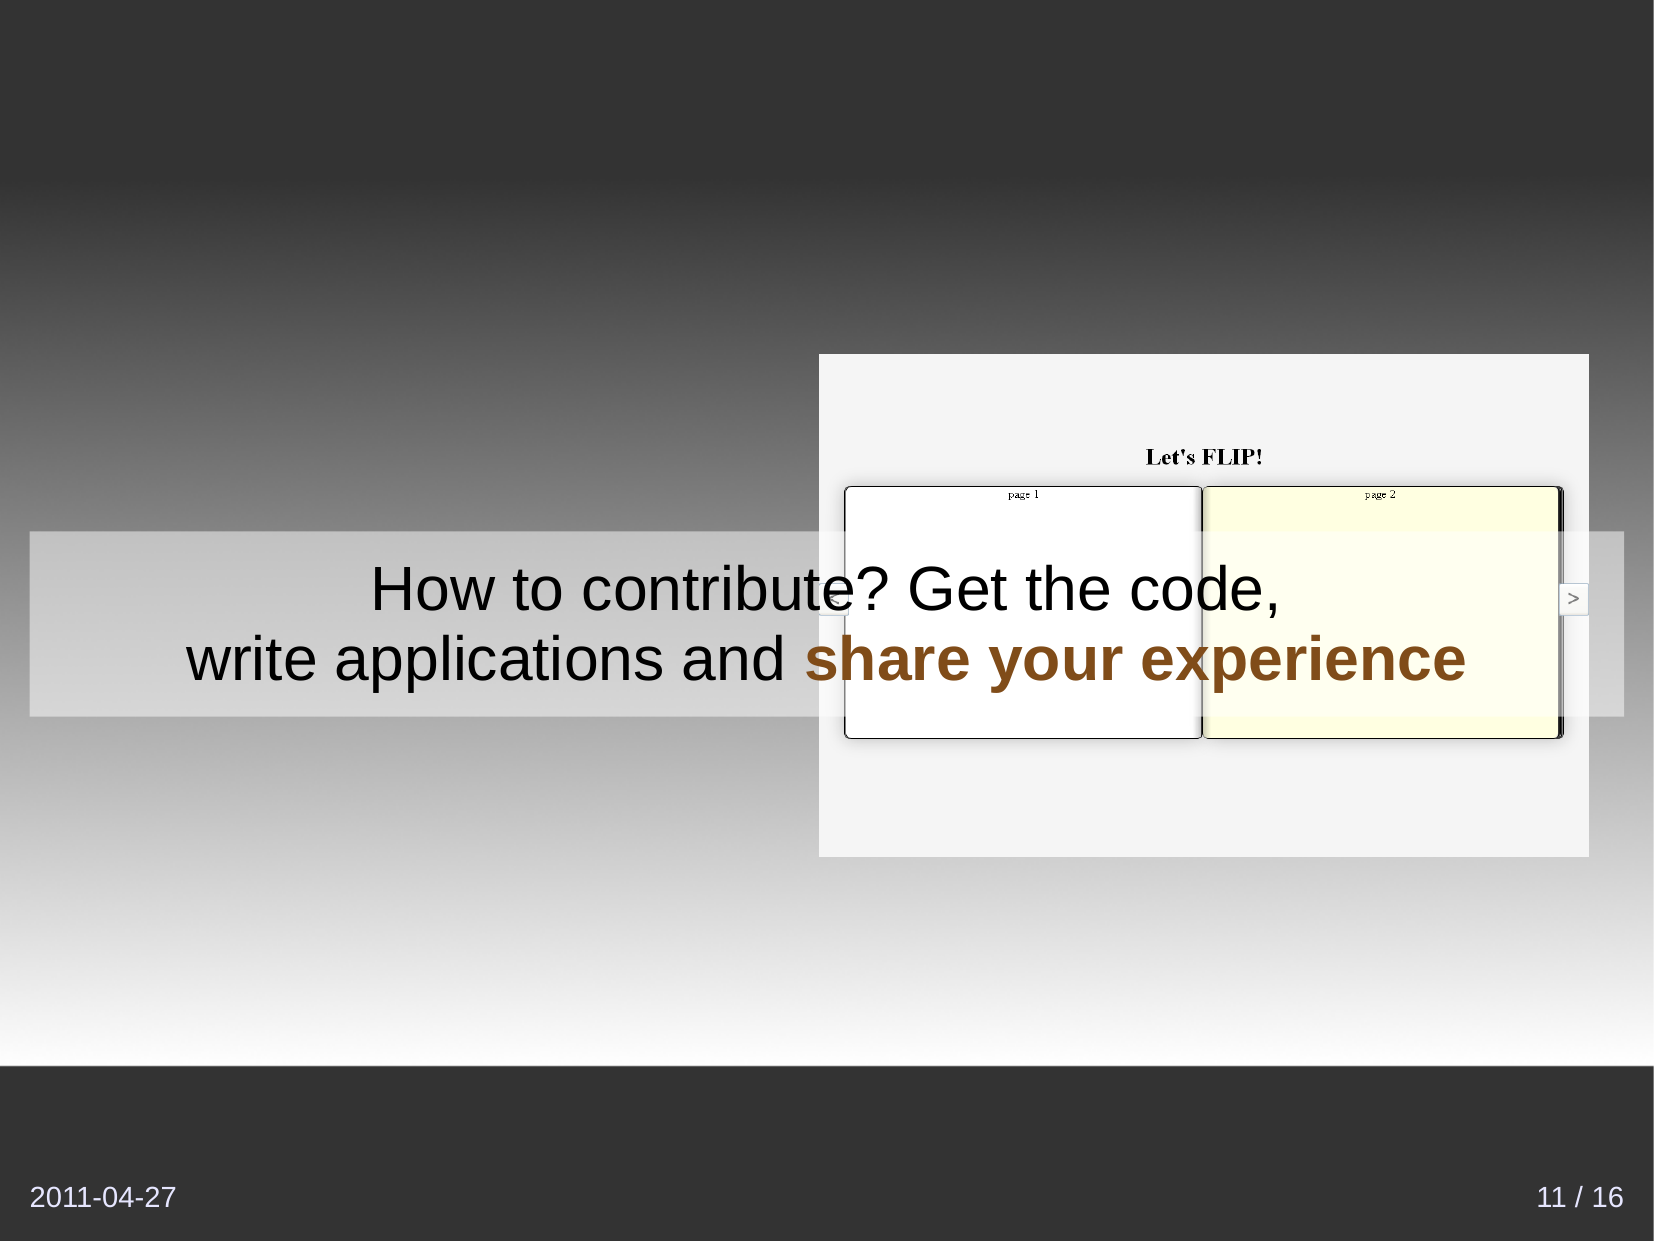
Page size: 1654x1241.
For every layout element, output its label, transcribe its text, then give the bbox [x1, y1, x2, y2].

picture [0, 0, 1654, 1241]
title How to contribute? Get the code, write applications and share your experience [29, 531, 1625, 717]
